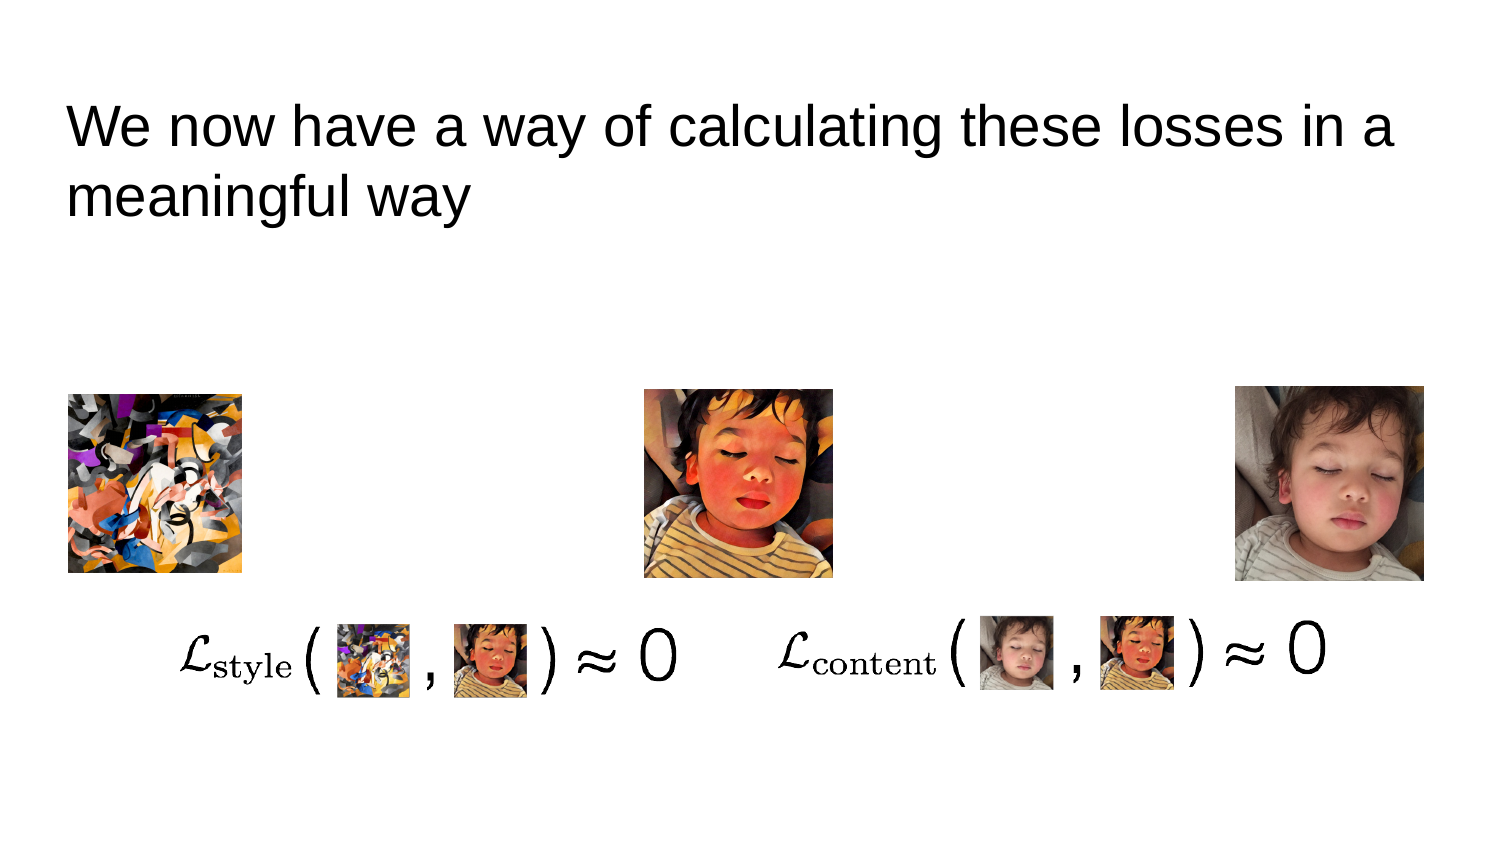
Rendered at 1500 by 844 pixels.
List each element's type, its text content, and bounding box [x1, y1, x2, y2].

picture [644, 389, 833, 578]
picture [1235, 386, 1424, 581]
picture [68, 394, 242, 573]
picture [778, 597, 1332, 692]
title We now have a way of calculating these losses in a meaningful way [51, 72, 1449, 167]
picture [179, 605, 683, 700]
